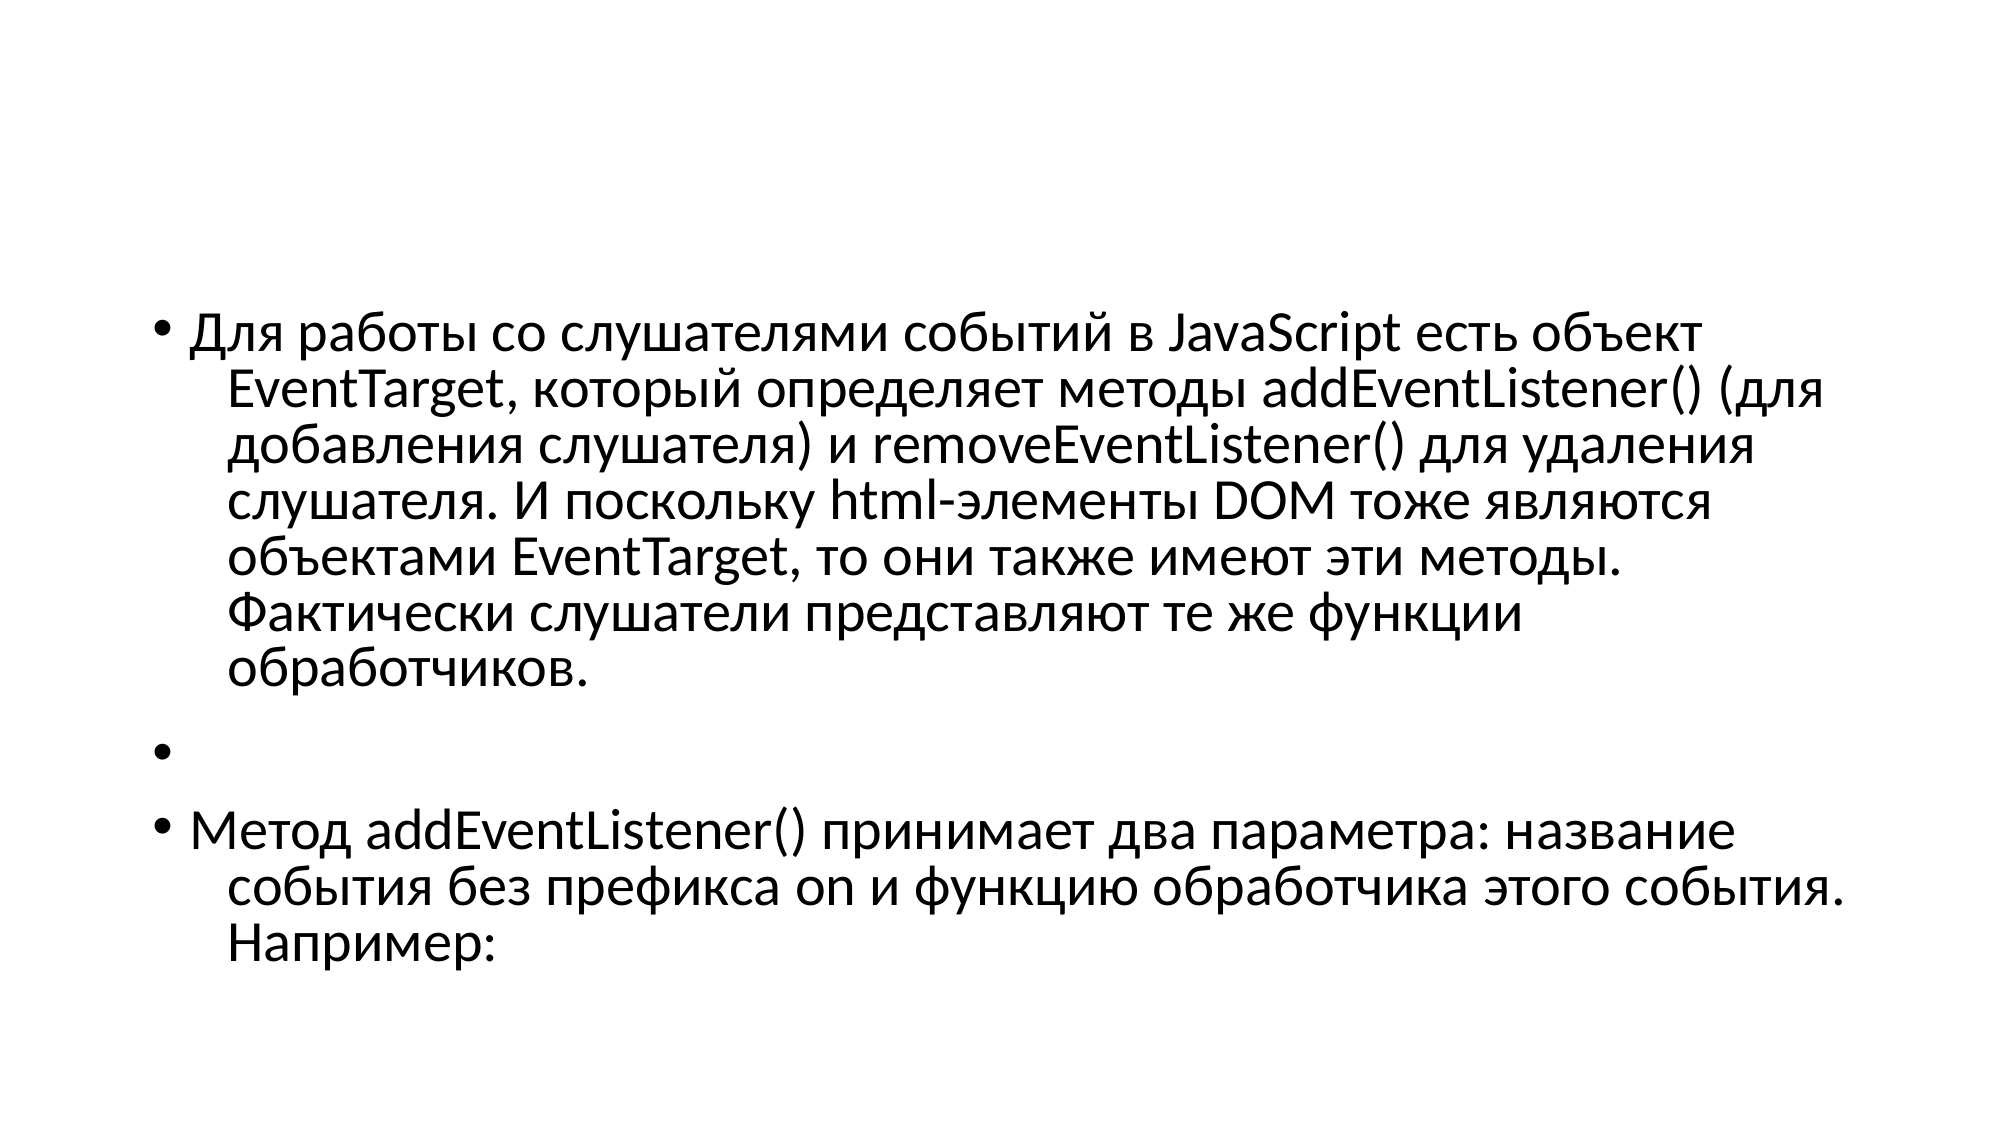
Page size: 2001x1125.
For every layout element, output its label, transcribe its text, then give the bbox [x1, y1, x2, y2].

list Для работы со слушателями событий в JavaScript есть объект EventTarget, который определяет методы addEventListener() (для добавления слушателя) и removeEventListener() для удаления слушателя. И поскольку html-элементы DOM тоже являются объектами EventTarget, то они также имеют эти методы. Фактически слушатели представляют те же функции обработчиков. Метод addEventListener() принимает два параметра: название события без префикса on и функцию обработчика этого события. Например: [137, 299, 1863, 1014]
